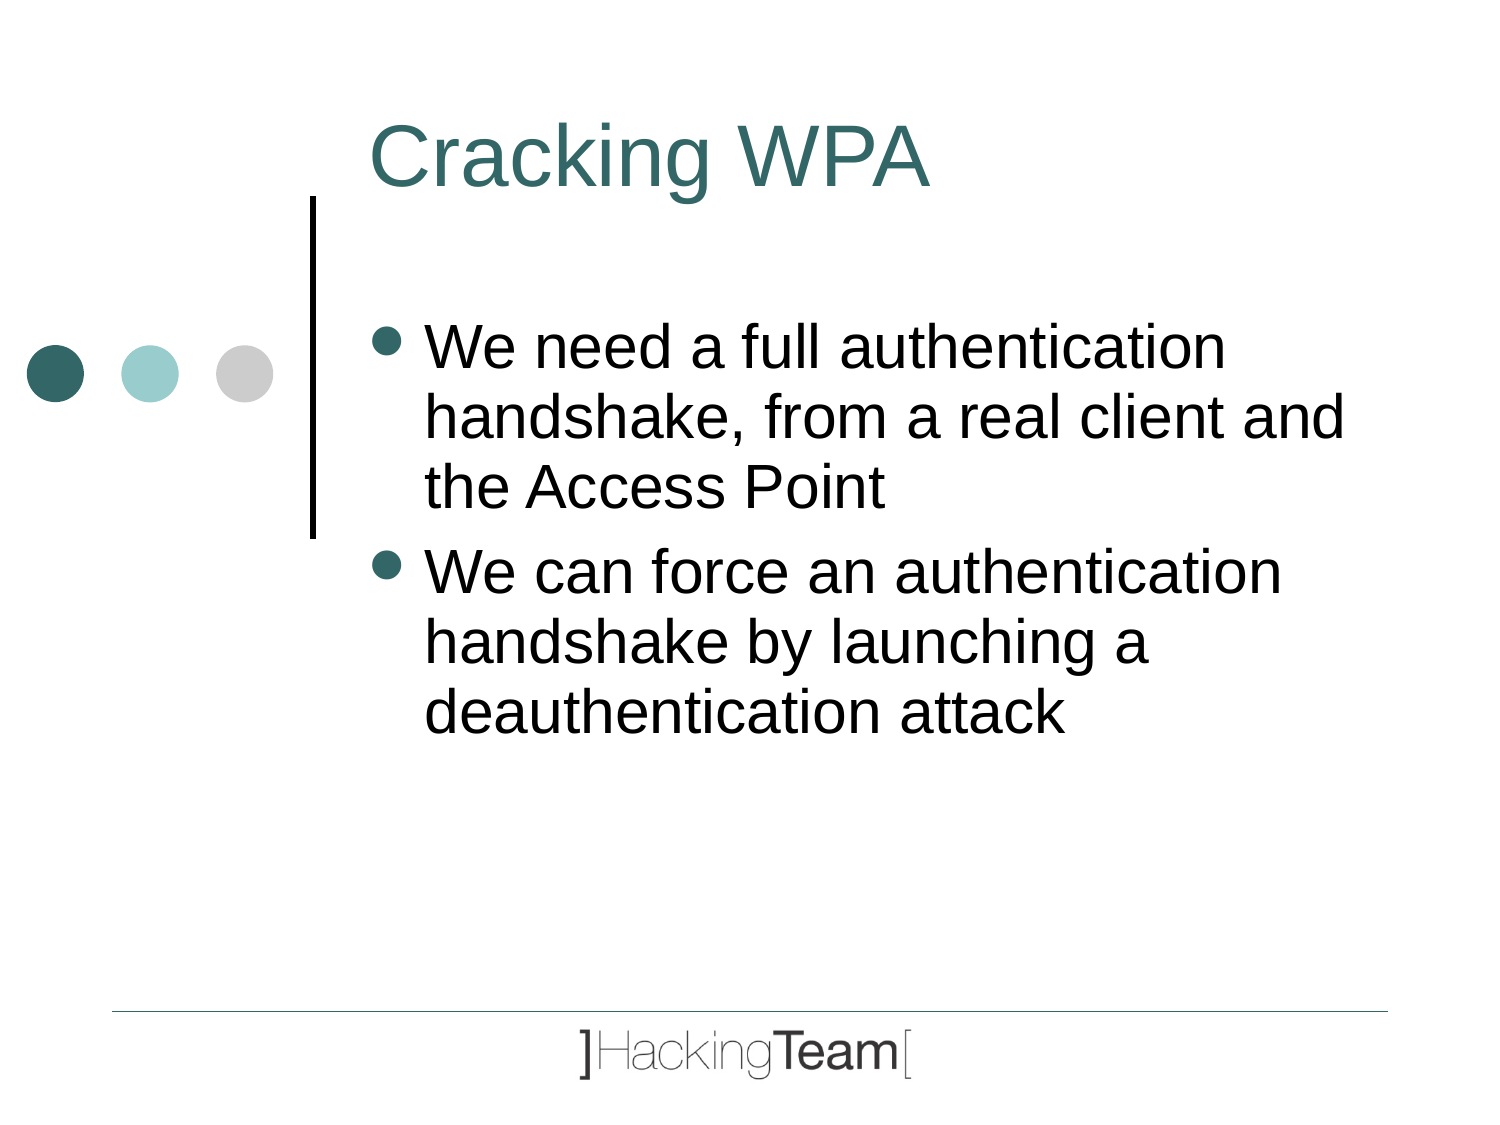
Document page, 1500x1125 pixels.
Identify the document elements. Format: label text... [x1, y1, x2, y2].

list We need a full authentication handshake, from a real client and the Access Point We can force an authentication handshake by launching a deauthentication attack [249, 312, 1401, 1041]
picture [574, 1041, 916, 1084]
title Cracking WPA [249, 38, 1401, 275]
